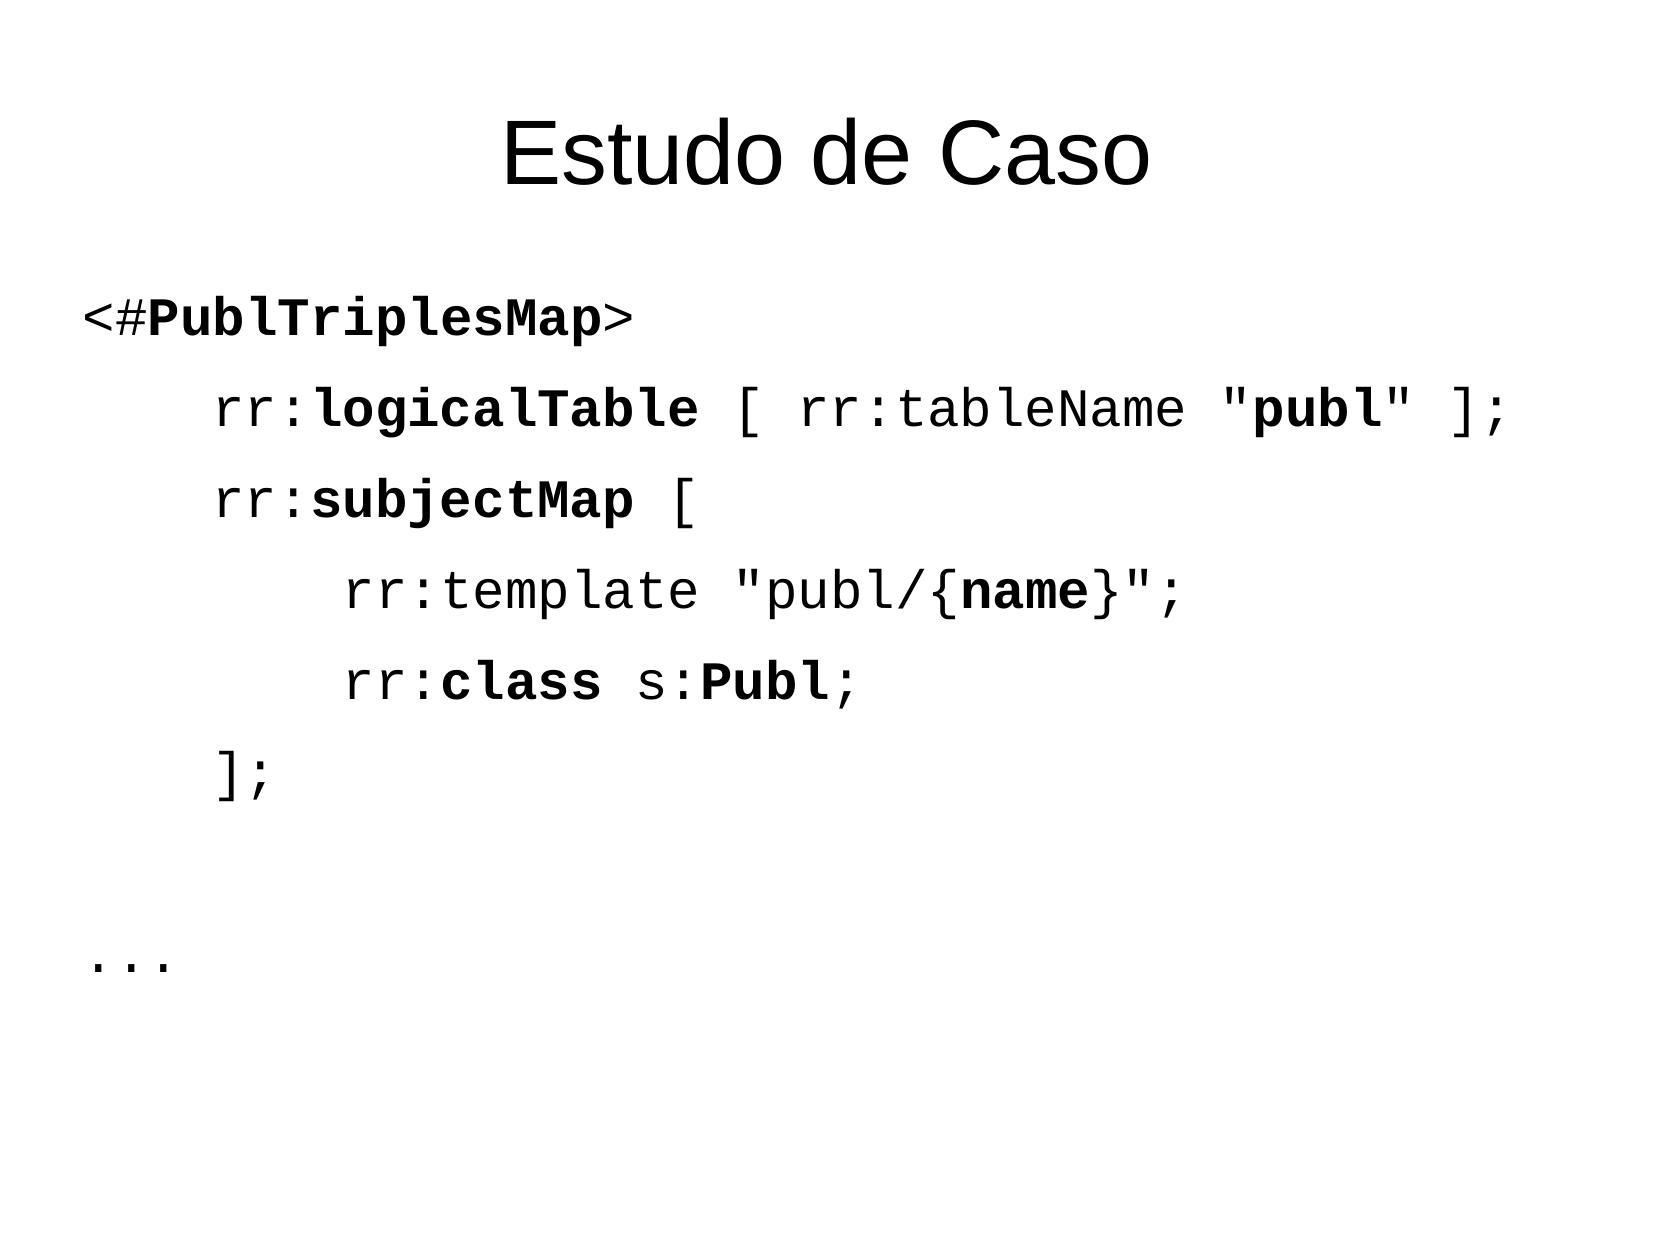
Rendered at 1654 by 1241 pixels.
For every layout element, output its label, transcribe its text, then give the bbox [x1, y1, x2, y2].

list <#PublTriplesMap> rr:logicalTable [ rr:tableName "publ" ]; rr:subjectMap [ rr:template "publ/{name}"; rr:class s:Publ; ]; ... [82, 290, 1571, 1109]
title Estudo de Caso [82, 49, 1571, 257]
